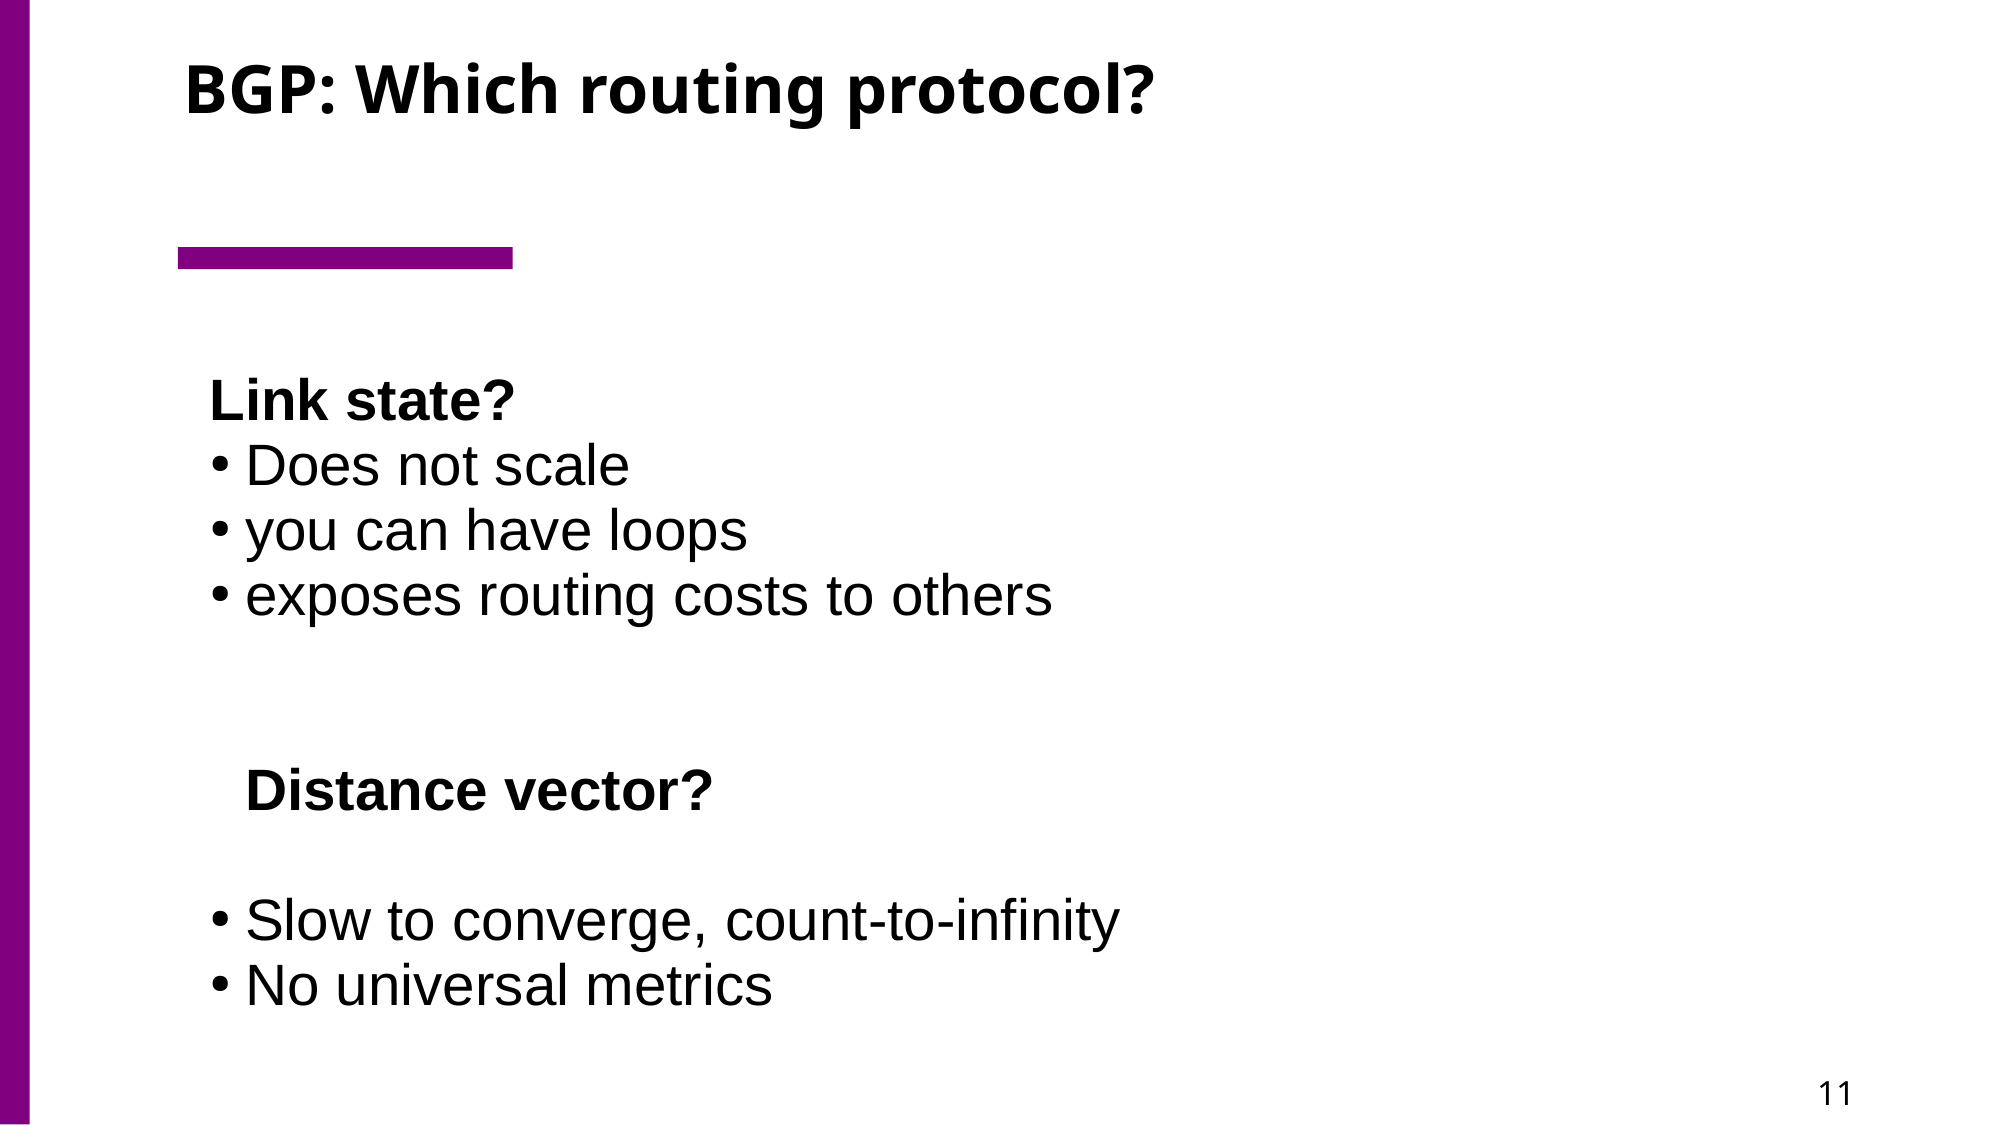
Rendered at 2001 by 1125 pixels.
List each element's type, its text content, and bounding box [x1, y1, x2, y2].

title BGP: Which routing protocol? [133, 0, 1946, 135]
text_box Link state? Does not scale you can have loops exposes routing costs to others Distance vector? Slow to converge, count-to-infinity No universal metrics [195, 360, 1138, 1026]
